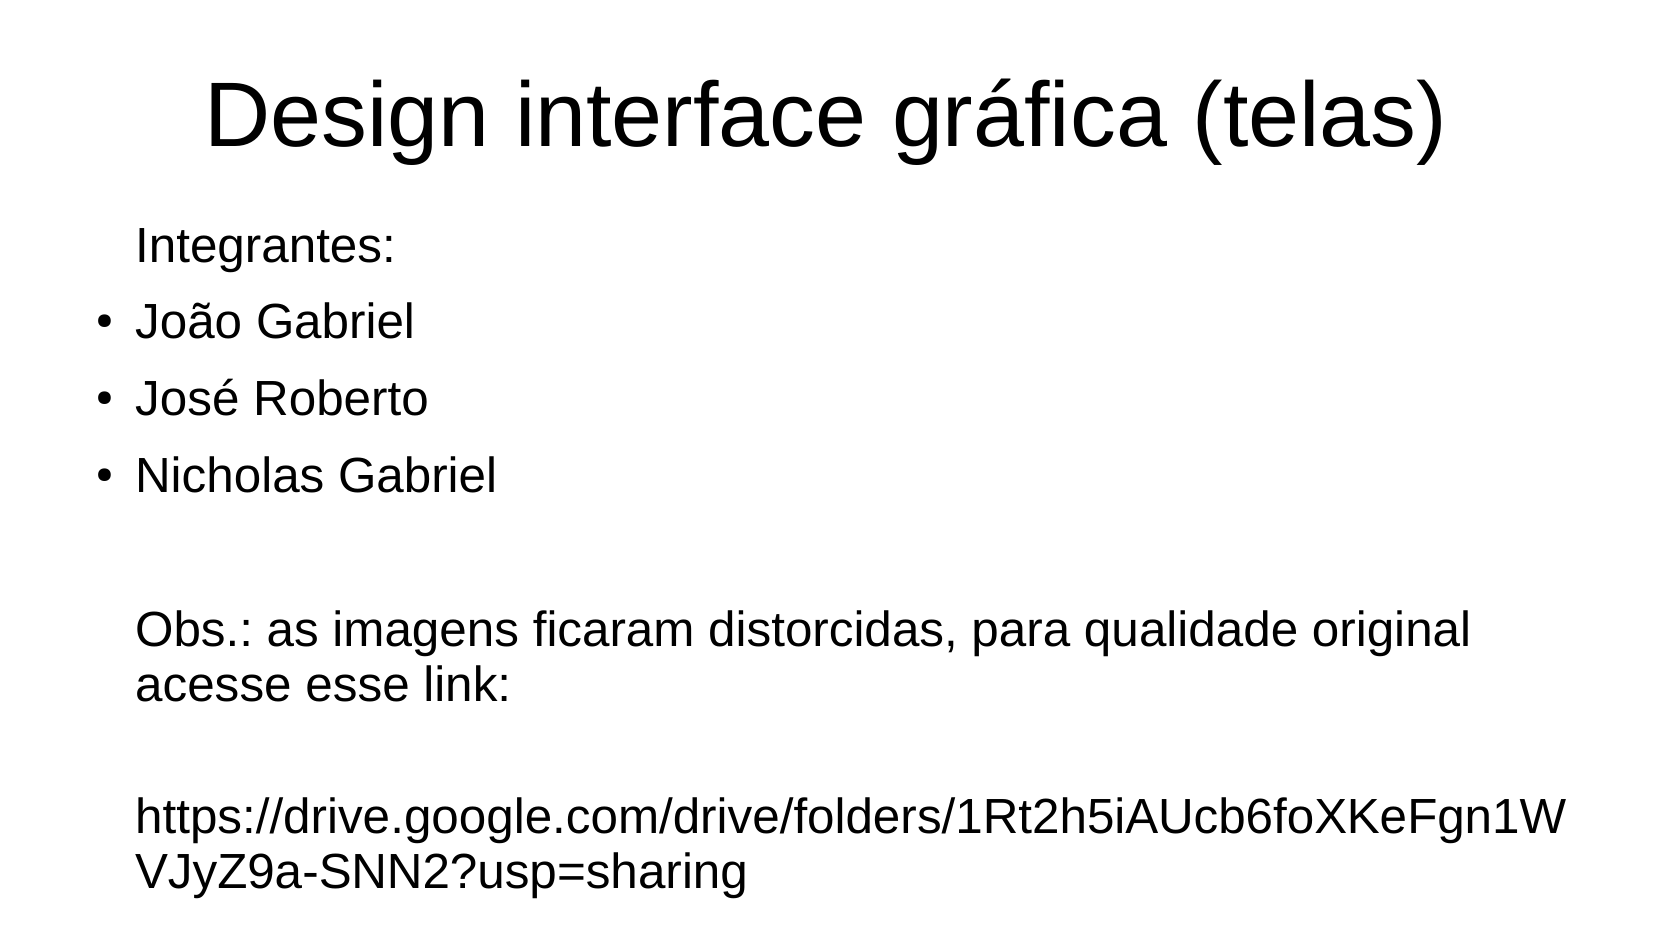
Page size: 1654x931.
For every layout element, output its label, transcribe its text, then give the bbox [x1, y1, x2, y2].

title Design interface gráfica (telas) [82, 37, 1571, 193]
list Integrantes: João Gabriel José Roberto Nicholas Gabriel Obs.: as imagens ficaram distorcidas, para qualidade original acesse esse link: https://drive.google.com/drive/folders/1Rt2h5iAUcb6foXKeFgn1WVJyZ9a-SNN2?usp=sharing [82, 217, 1571, 901]
